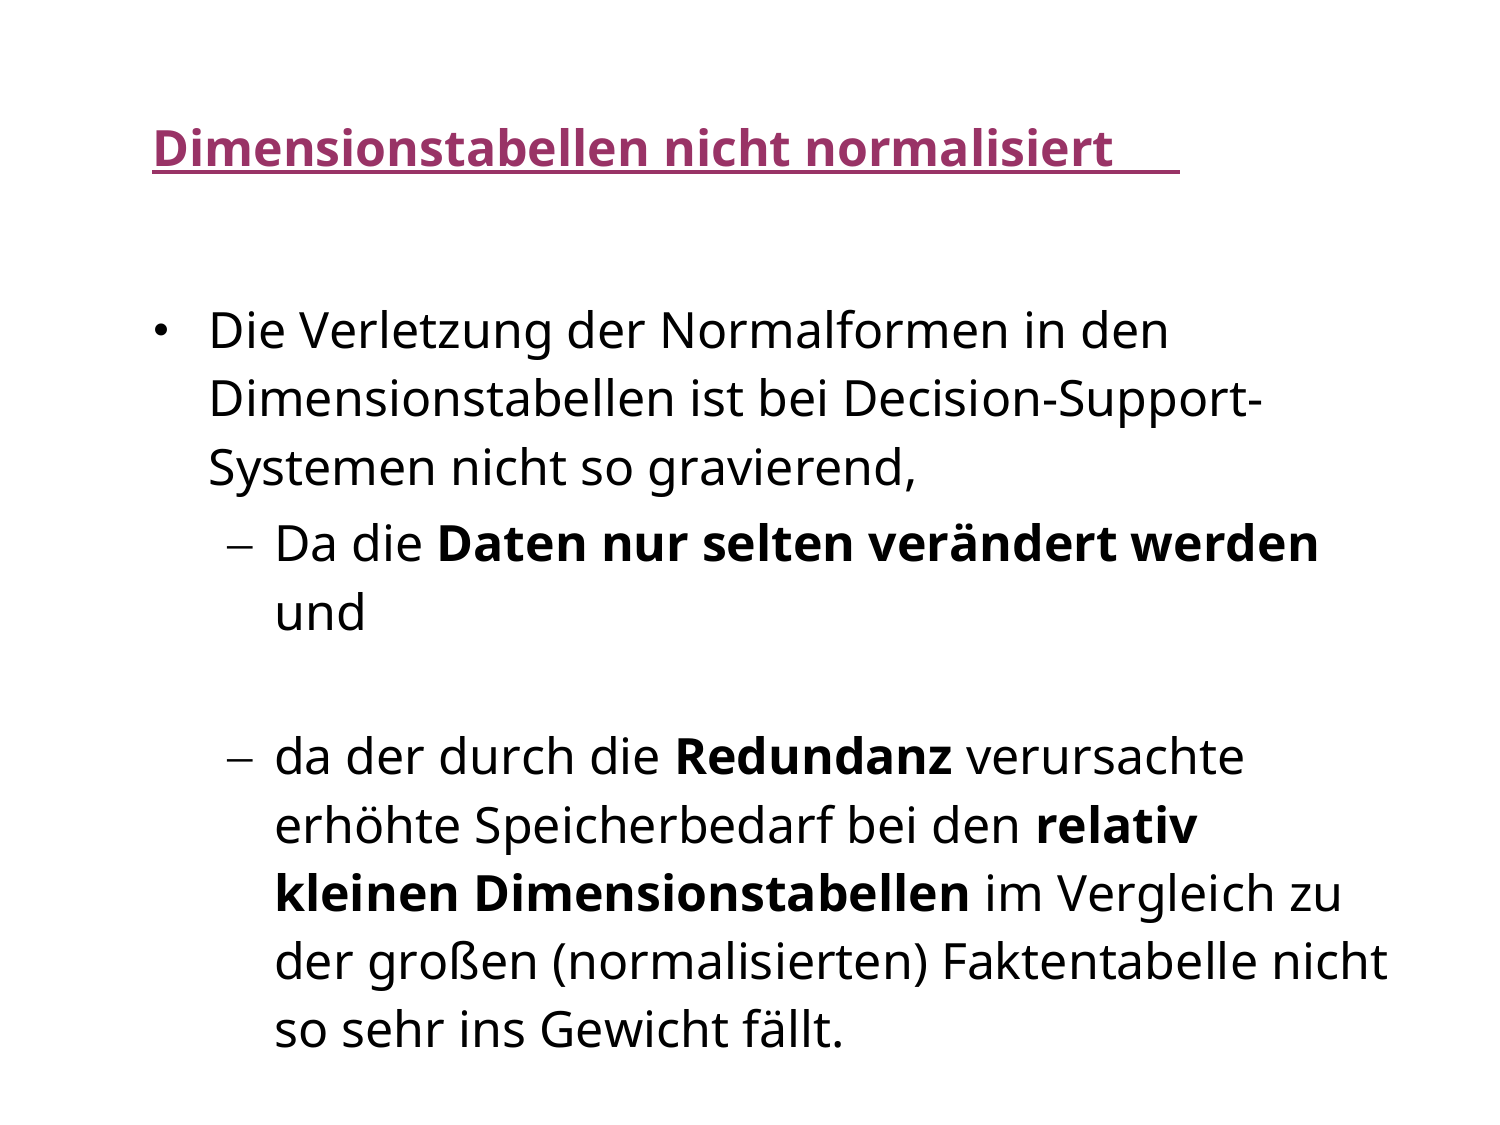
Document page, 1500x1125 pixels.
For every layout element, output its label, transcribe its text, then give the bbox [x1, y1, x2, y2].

title Dimensionstabellen nicht normalisiert [137, 29, 1413, 265]
list Die Verletzung der Normalformen in den Dimensionstabellen ist bei Decision-Support-Systemen nicht so gravierend, Da die Daten nur selten verändert werden und da der durch die Redundanz verursachte erhöhte Speicherbedarf bei den relativ kleinen Dimensionstabellen im Vergleich zu der großen (normalisierten) Faktentabelle nicht so sehr ins Gewicht fällt. [137, 287, 1413, 988]
